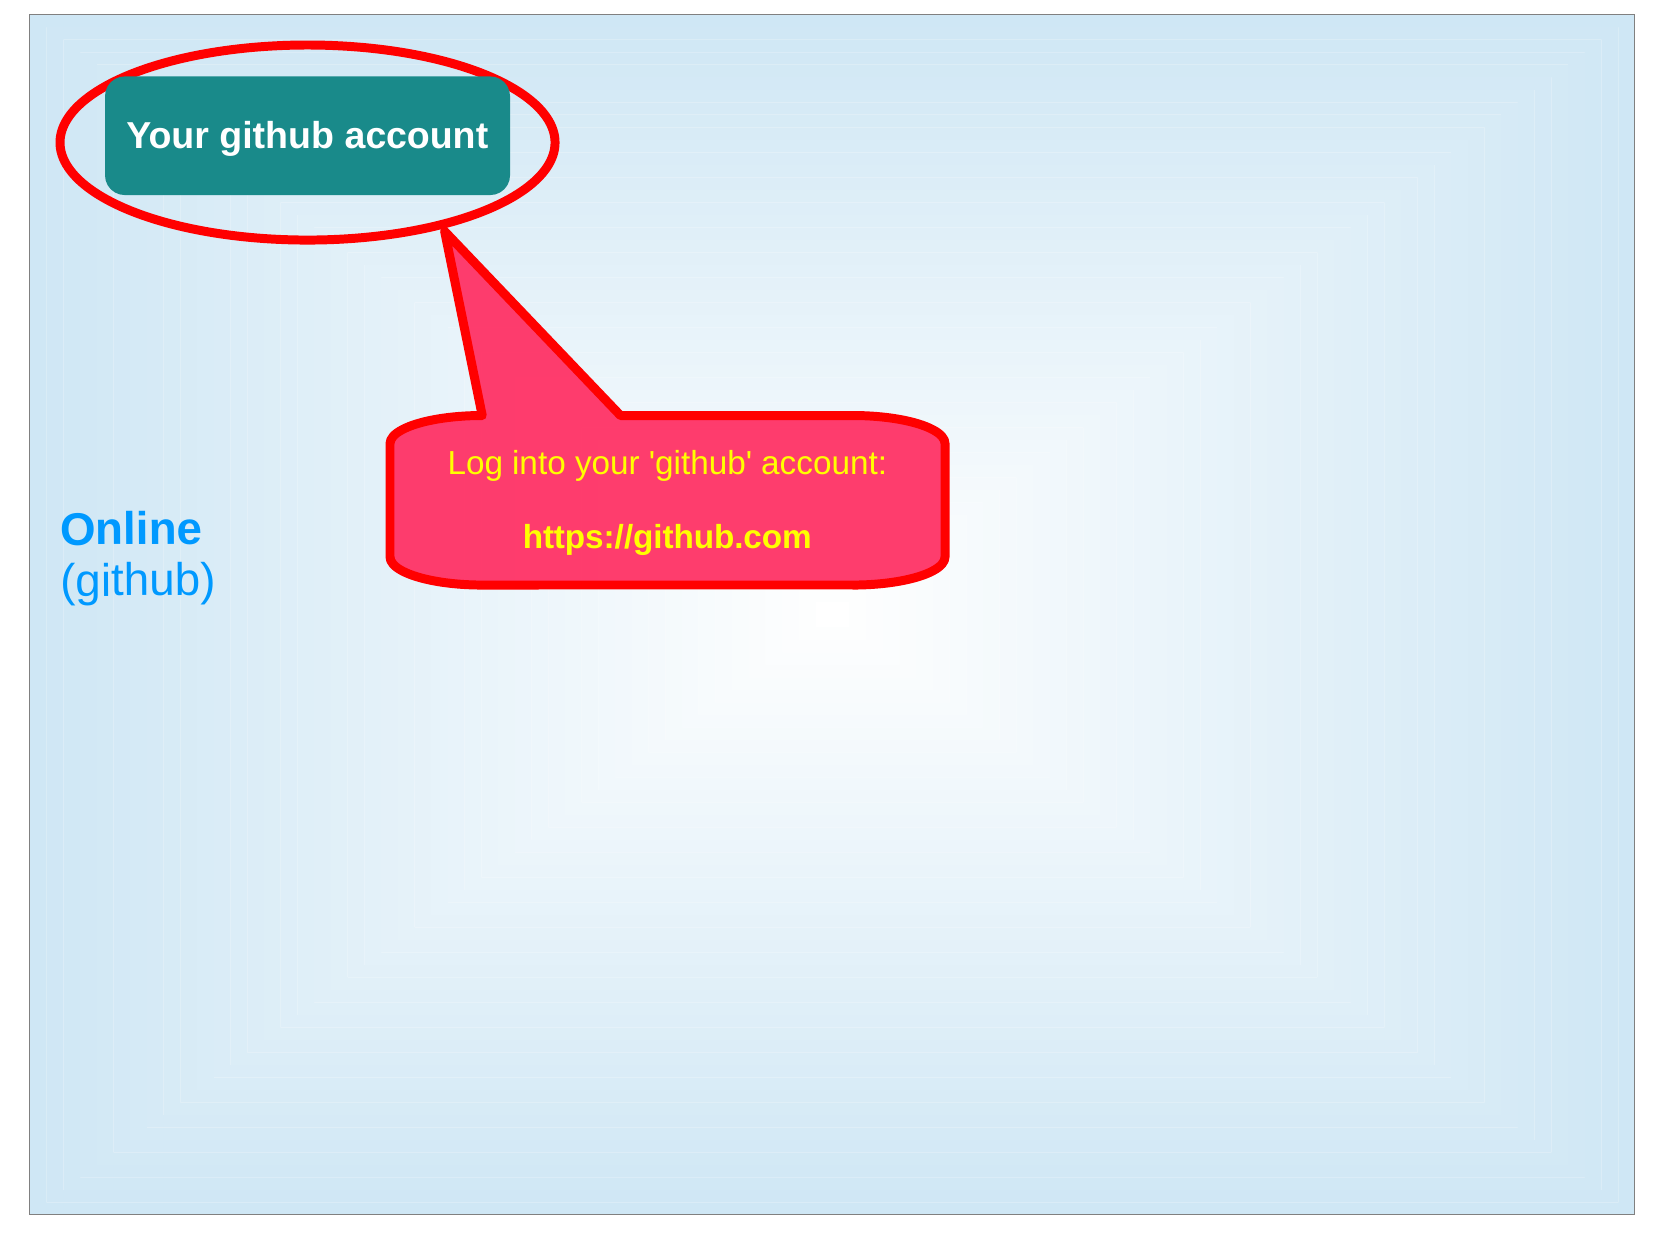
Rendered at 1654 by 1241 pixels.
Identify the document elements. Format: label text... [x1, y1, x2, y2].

text_box Online (github) [45, 495, 231, 614]
text_box [29, 14, 1635, 1215]
text_box Log into your 'github' account: https://github.com [390, 231, 946, 586]
text_box Your github account [105, 76, 511, 196]
